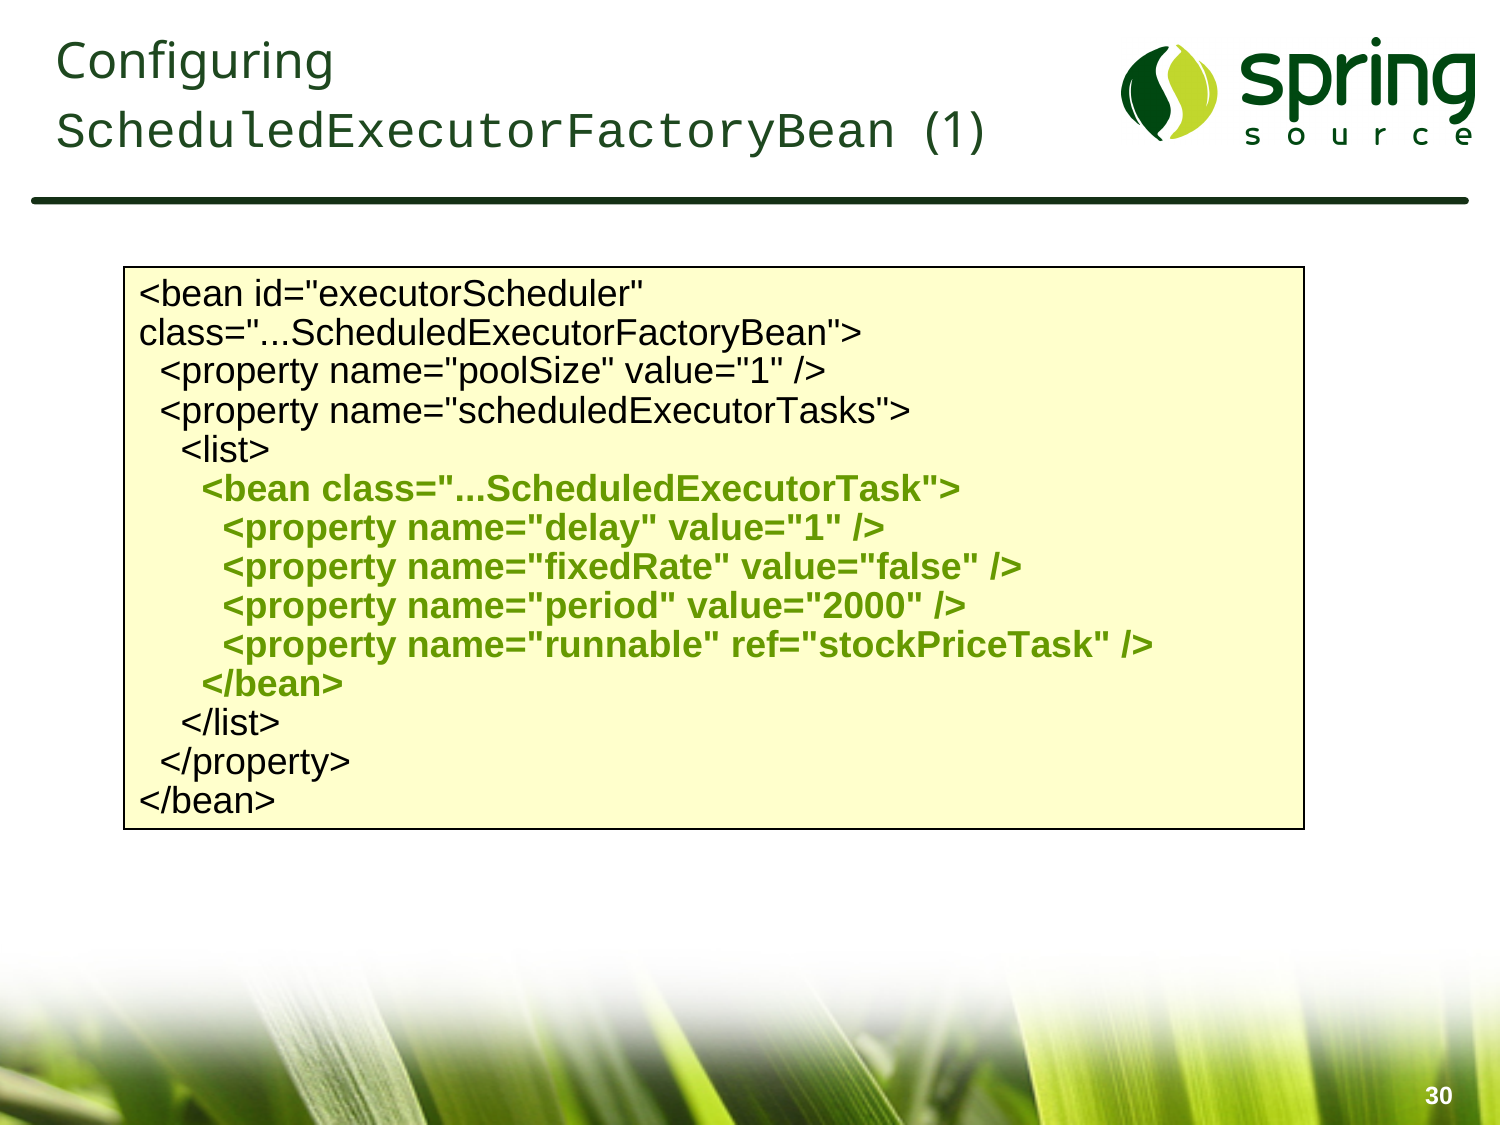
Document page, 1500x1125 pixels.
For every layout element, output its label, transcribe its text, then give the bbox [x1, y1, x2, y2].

picture [1388, 37, 1475, 145]
title Configuring ScheduledExecutorFactoryBean (1) [41, 0, 1388, 188]
picture [0, 944, 1500, 1125]
text_box <bean id="executorScheduler" class="...ScheduledExecutorFactoryBean"> <property name="poolSize" value="1" /> <property name="scheduledExecutorTasks"> <list> <bean class="...ScheduledExecutorTask"> <property name="delay" value="1" /> <property name="fixedRate" value="false" /> <property name="period" value="2000" /> <property name="runnable" ref="stockPriceTask" /> </bean> </list> </property> </bean> [123, 267, 1305, 830]
